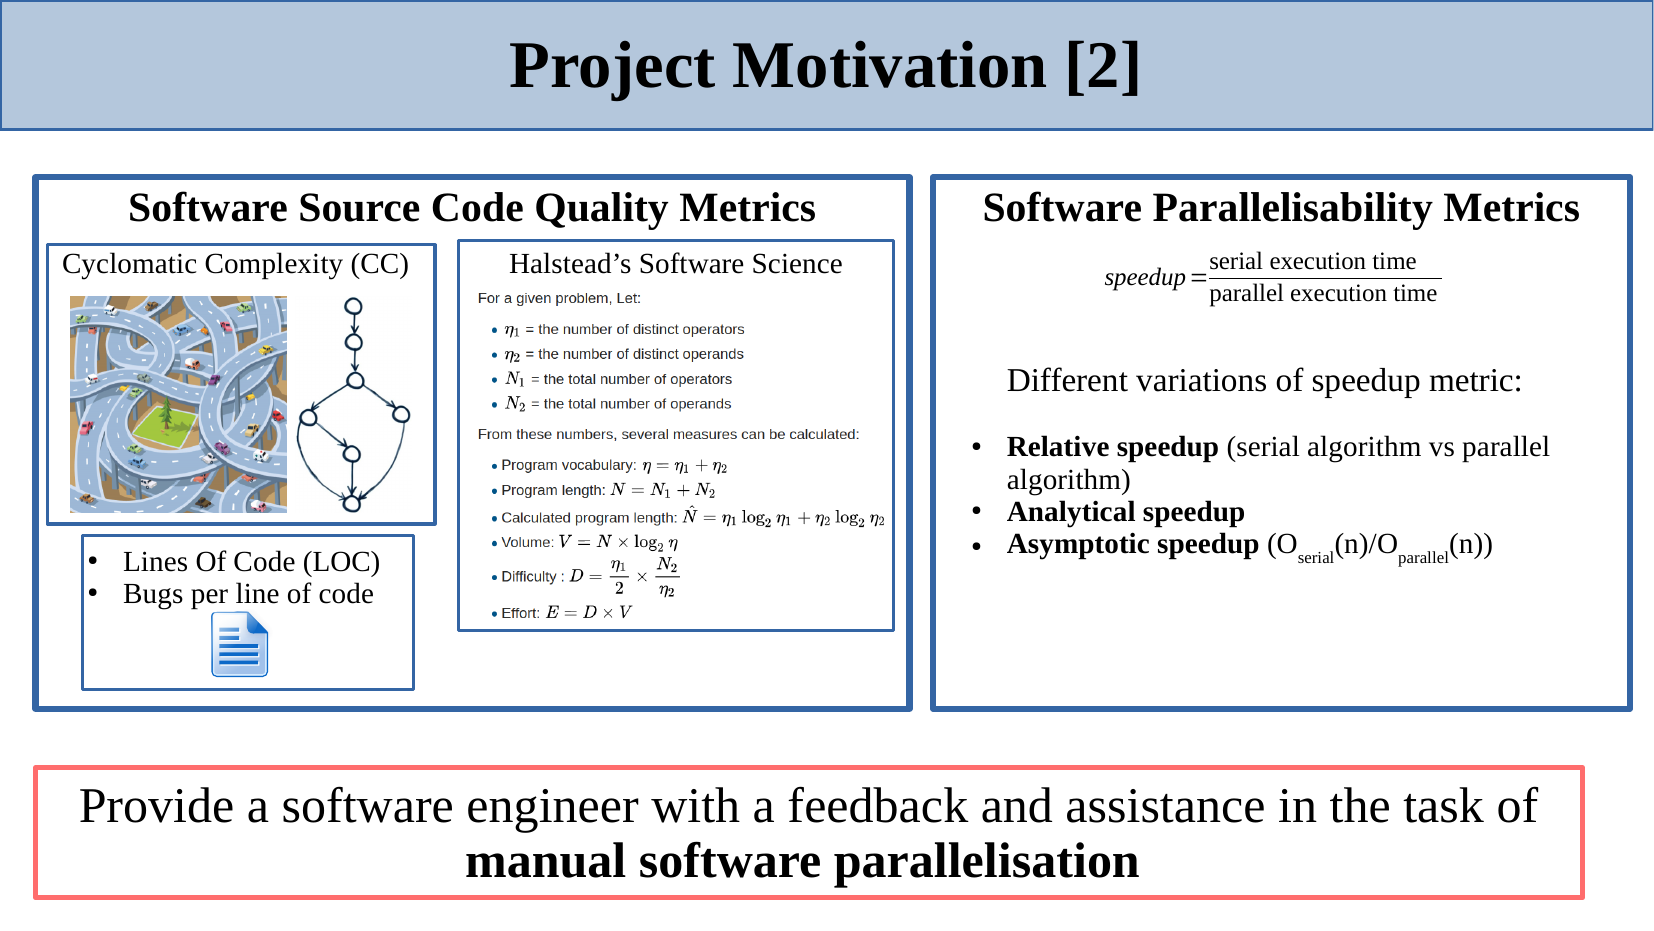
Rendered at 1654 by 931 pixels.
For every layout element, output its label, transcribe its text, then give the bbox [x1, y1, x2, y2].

text_box Lines Of Code (LOC) Bugs per line of code [84, 538, 412, 619]
text_box Lines Of Code (LOC) Bugs per line of code [415, 538, 426, 619]
title Project Motivation [2] [0, 0, 1654, 130]
text_box Software Parallelisability Metrics [936, 180, 1627, 249]
picture [203, 619, 275, 681]
chart [1098, 247, 1450, 308]
picture [473, 289, 892, 629]
text_box Software Source Code Quality Metrics [39, 180, 906, 239]
text_box Cyclomatic Complexity (CC) [49, 246, 433, 288]
text_box Halstead’s Software Science [460, 242, 892, 289]
text_box Different variations of speedup metric: Relative speedup (serial algorithm vs parallel algorithm) Analytical speedup Asymptotic speedup (Oserial(n)/Oparallel(n)) [956, 354, 1595, 610]
text_box Cyclomatic Complexity (CC) [47, 240, 447, 288]
text_box Provide a software engineer with a feedback and assistance in the task of manual software parallelisation [35, 767, 1583, 898]
picture [295, 296, 412, 513]
picture [70, 296, 287, 513]
